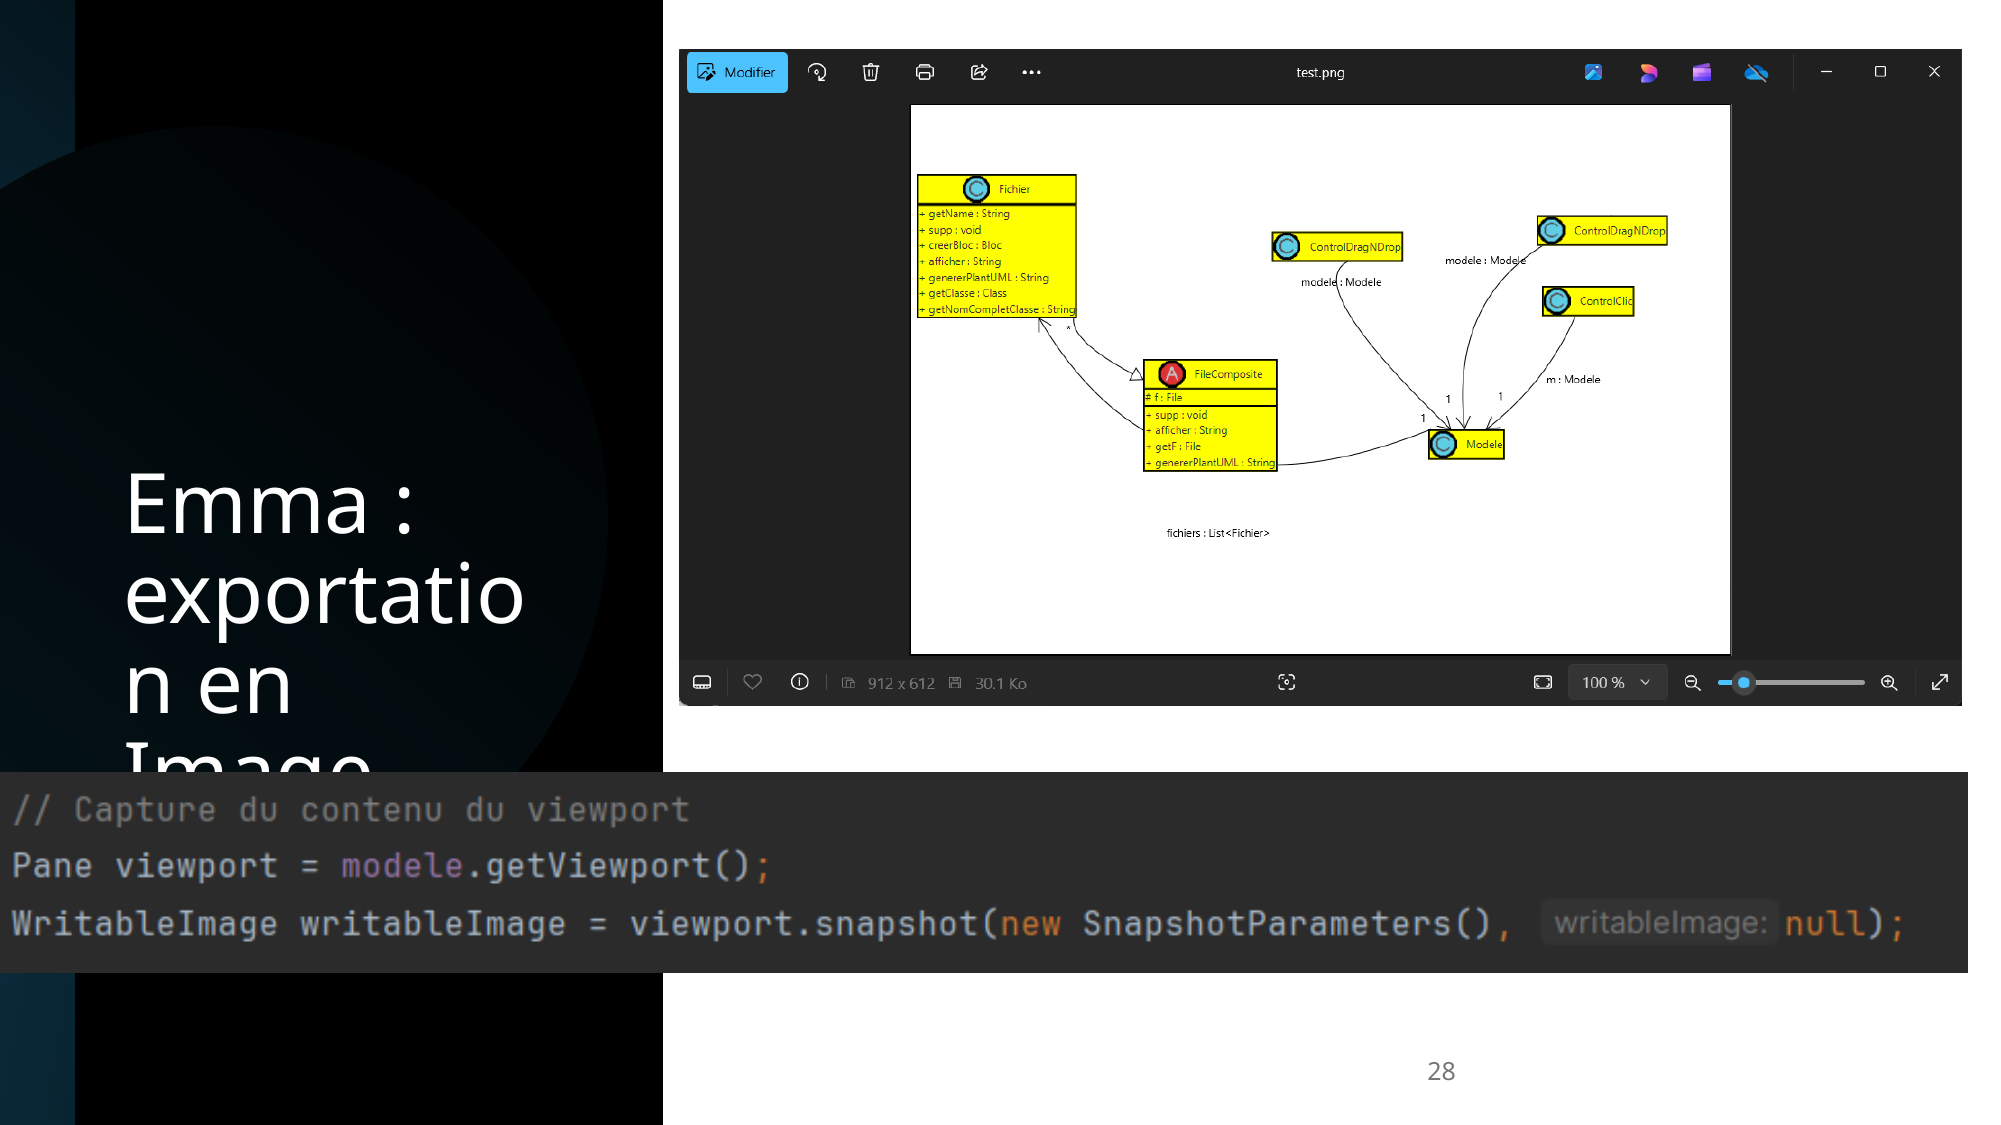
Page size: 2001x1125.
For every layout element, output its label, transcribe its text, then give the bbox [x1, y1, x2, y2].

text_box [0, 0, 2000, 1125]
picture [679, 49, 1962, 706]
title Emma : exportation en Image [108, 453, 581, 772]
picture [0, 772, 1968, 973]
